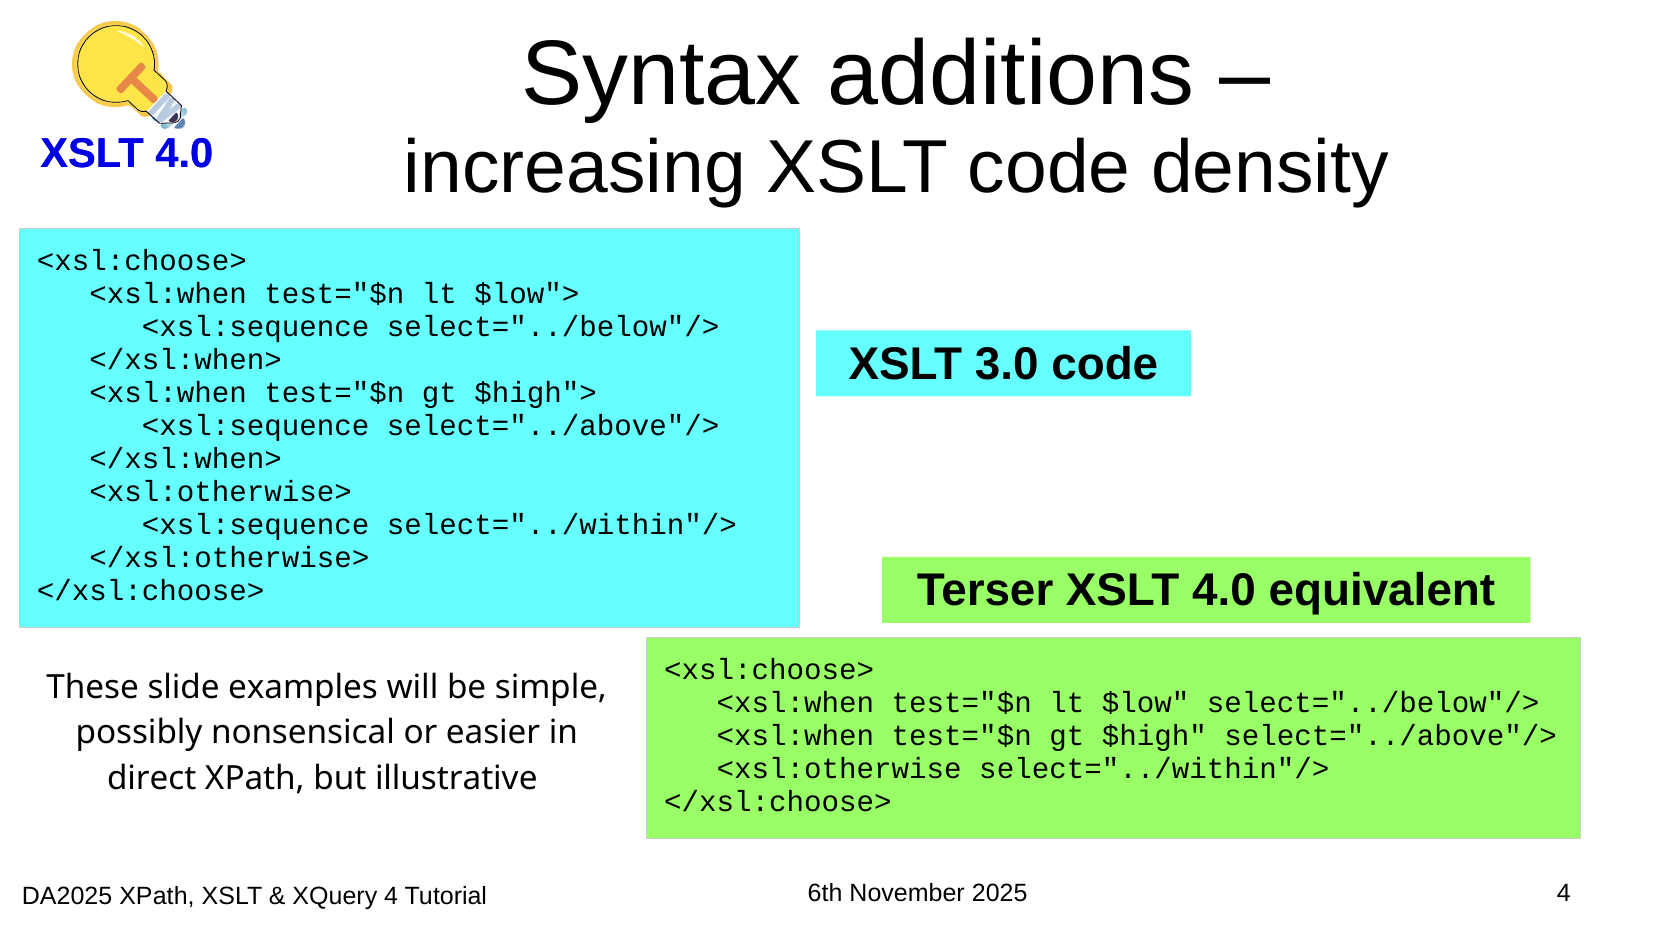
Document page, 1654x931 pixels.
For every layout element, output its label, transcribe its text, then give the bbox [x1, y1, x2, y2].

text_box Terser XSLT 4.0 equivalent [882, 556, 1531, 623]
text_box These slide examples will be simple, possibly nonsensical or easier in direct XPath, but illustrative [33, 663, 622, 809]
title Syntax additions – increasing XSLT code density [222, 21, 1571, 208]
text_box XSLT 4.0 [25, 122, 233, 185]
text_box XSLT 3.0 code [816, 330, 1192, 397]
picture [71, 19, 187, 122]
text_box <xsl:choose> <xsl:when test="$n lt $low"> <xsl:sequence select="../below"/> </xsl:when> <xsl:when test="$n gt $high"> <xsl:sequence select="../above"/> </xsl:when> <xsl:otherwise> <xsl:sequence select="../within"/> </xsl:otherwise> </xsl:choose> [19, 228, 800, 628]
text_box <xsl:choose> <xsl:when test="$n lt $low" select="../below"/> <xsl:when test="$n gt $high" select="../above"/> <xsl:otherwise select="../within"/> </xsl:choose> [646, 637, 1581, 839]
